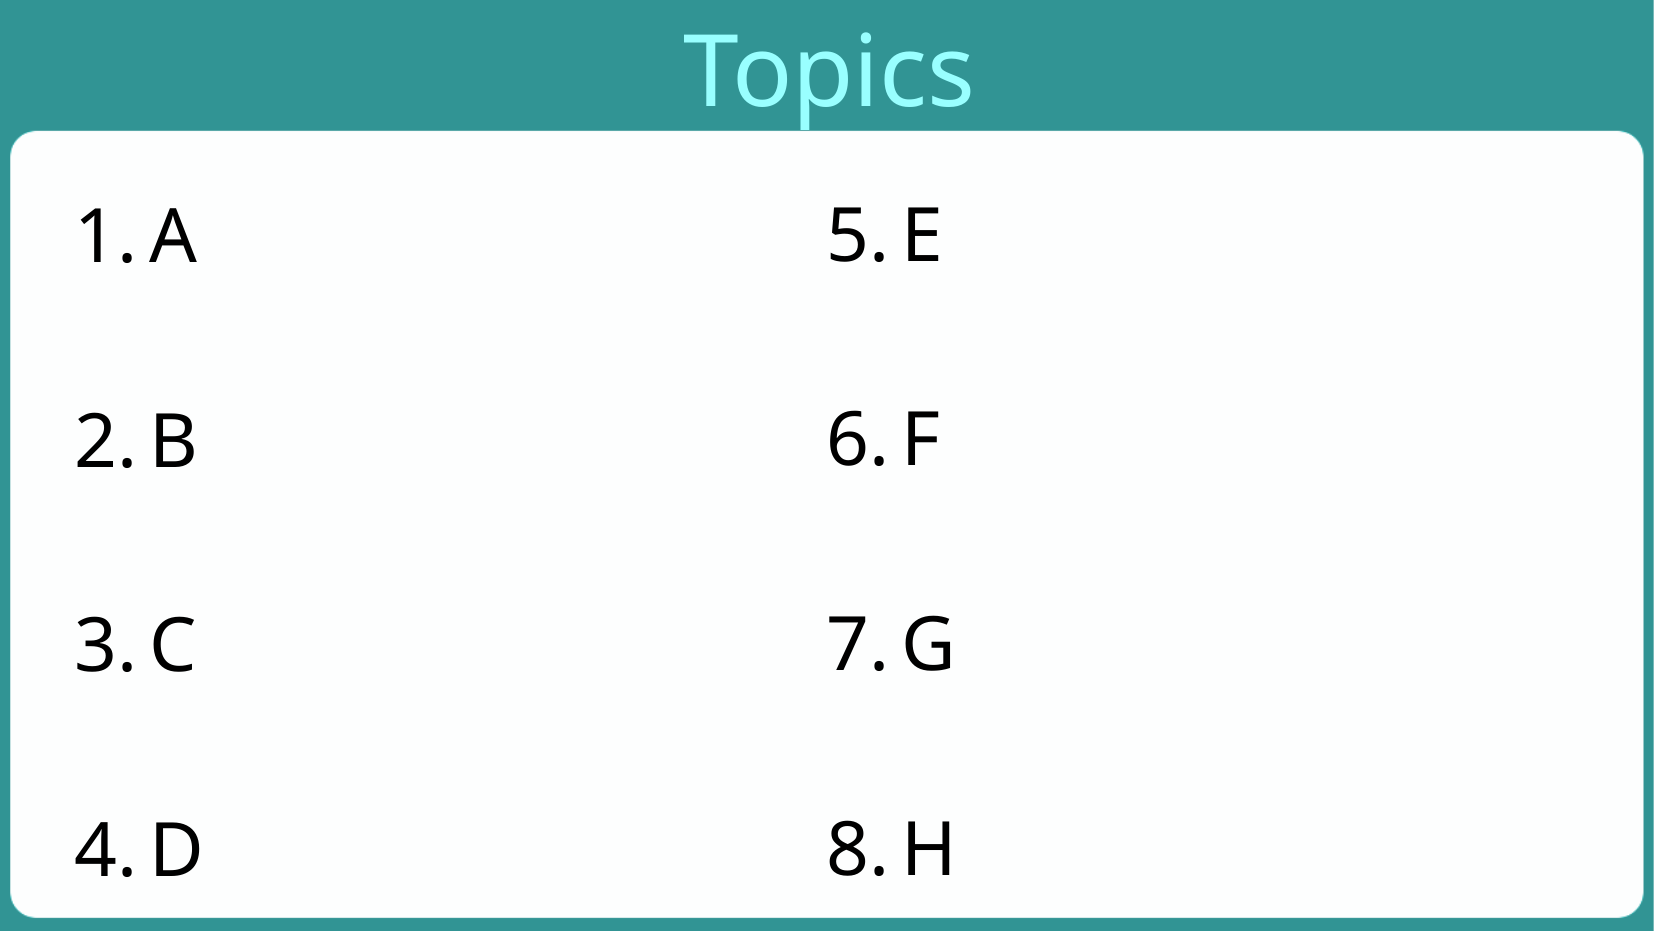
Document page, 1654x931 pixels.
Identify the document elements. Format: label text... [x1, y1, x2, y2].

text_box 5. E 6. F 7. G 8. H [826, 181, 1558, 878]
picture [0, 0, 1654, 931]
text_box 1. A 2. B 3. C 4. D [74, 182, 806, 879]
title Topics [85, 8, 1574, 126]
